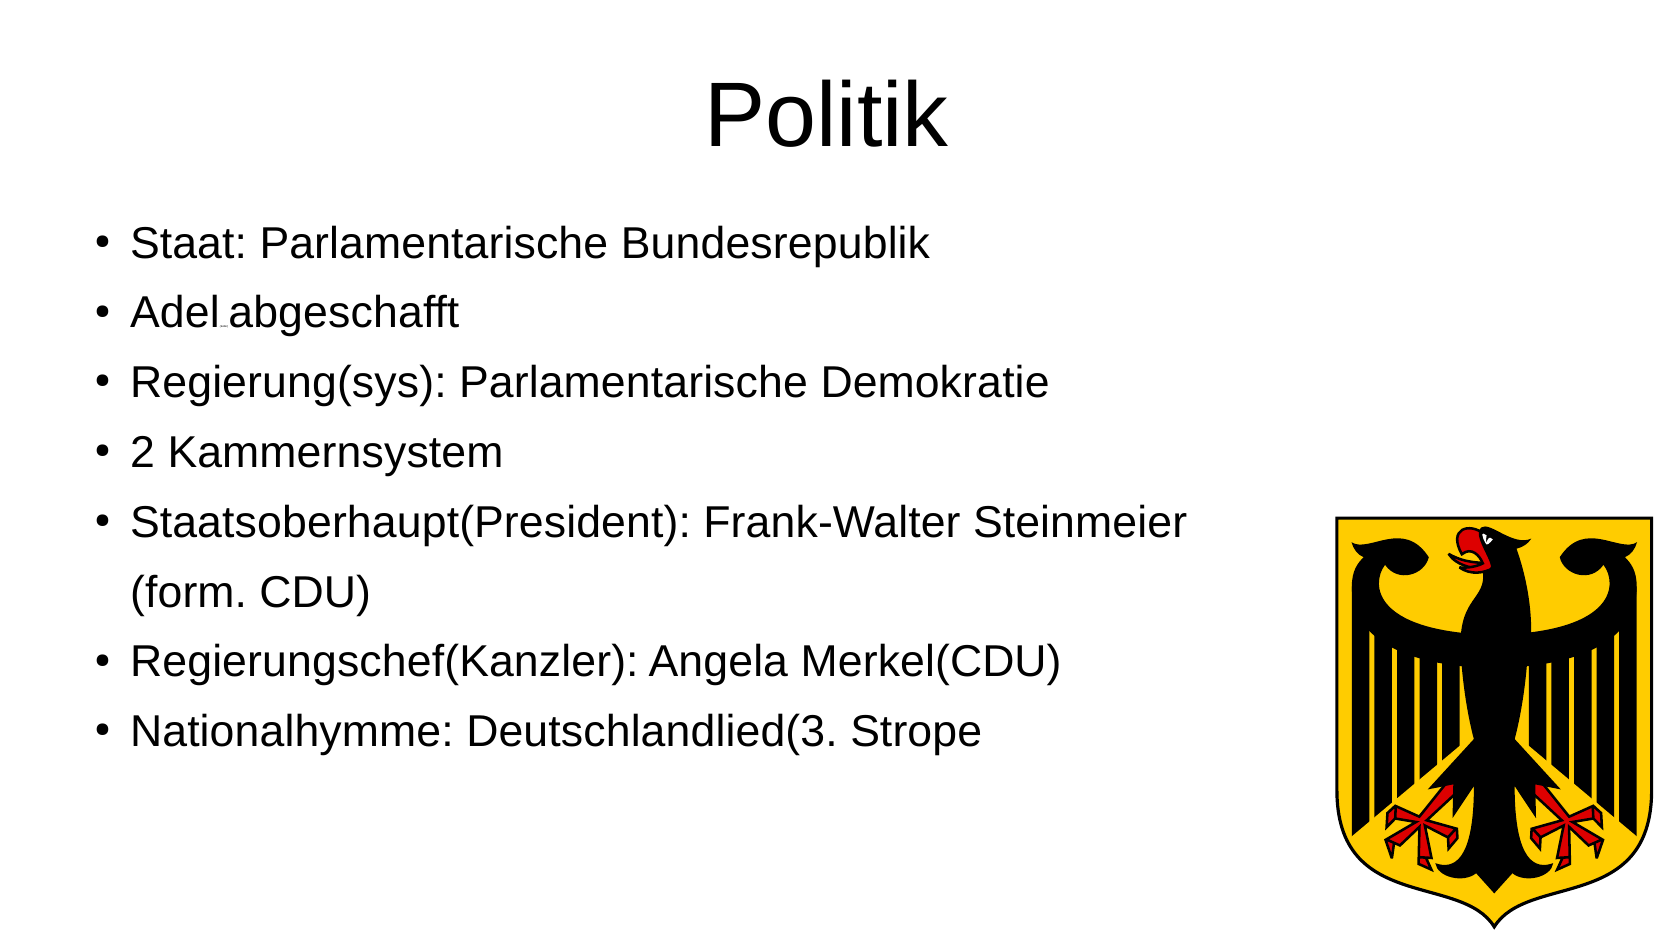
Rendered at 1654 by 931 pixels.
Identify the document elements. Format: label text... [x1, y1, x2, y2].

list Staat: Parlamentarische Bundesrepublik Adel(leider)abgeschafft Regierung(sys): Parlamentarische Demokratie 2 Kammernsystem Staatsoberhaupt(President): Frank-Walter Steinmeier (form. CDU) Regierungschef(Kanzler): Angela Merkel(CDU) Nationalhymme: Deutschlandlied(3. Strope [82, 217, 1571, 758]
picture [1335, 516, 1654, 931]
title Politik [82, 37, 1571, 193]
